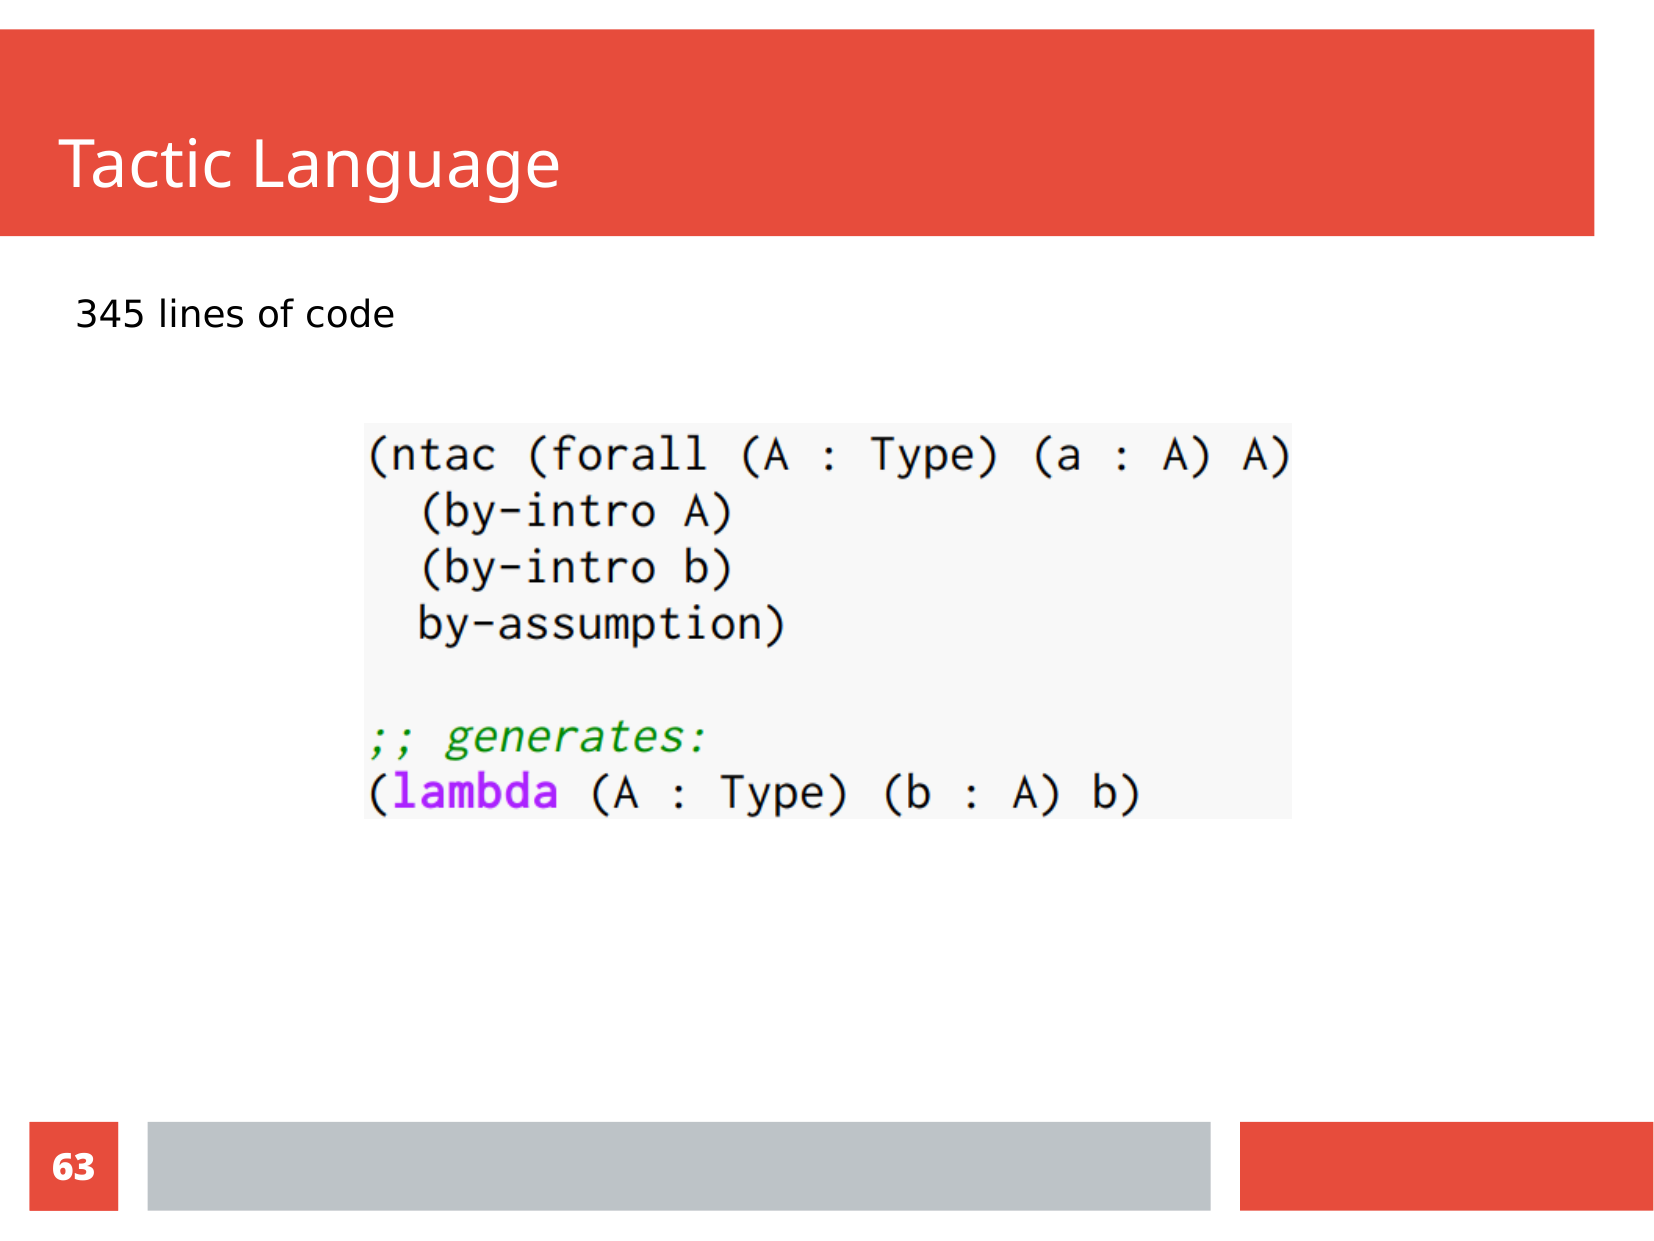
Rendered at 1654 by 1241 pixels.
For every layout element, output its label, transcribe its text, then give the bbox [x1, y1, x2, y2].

picture [364, 423, 1292, 819]
text_box 345 lines of code [60, 285, 556, 344]
title Tactic Language [59, 59, 1595, 207]
